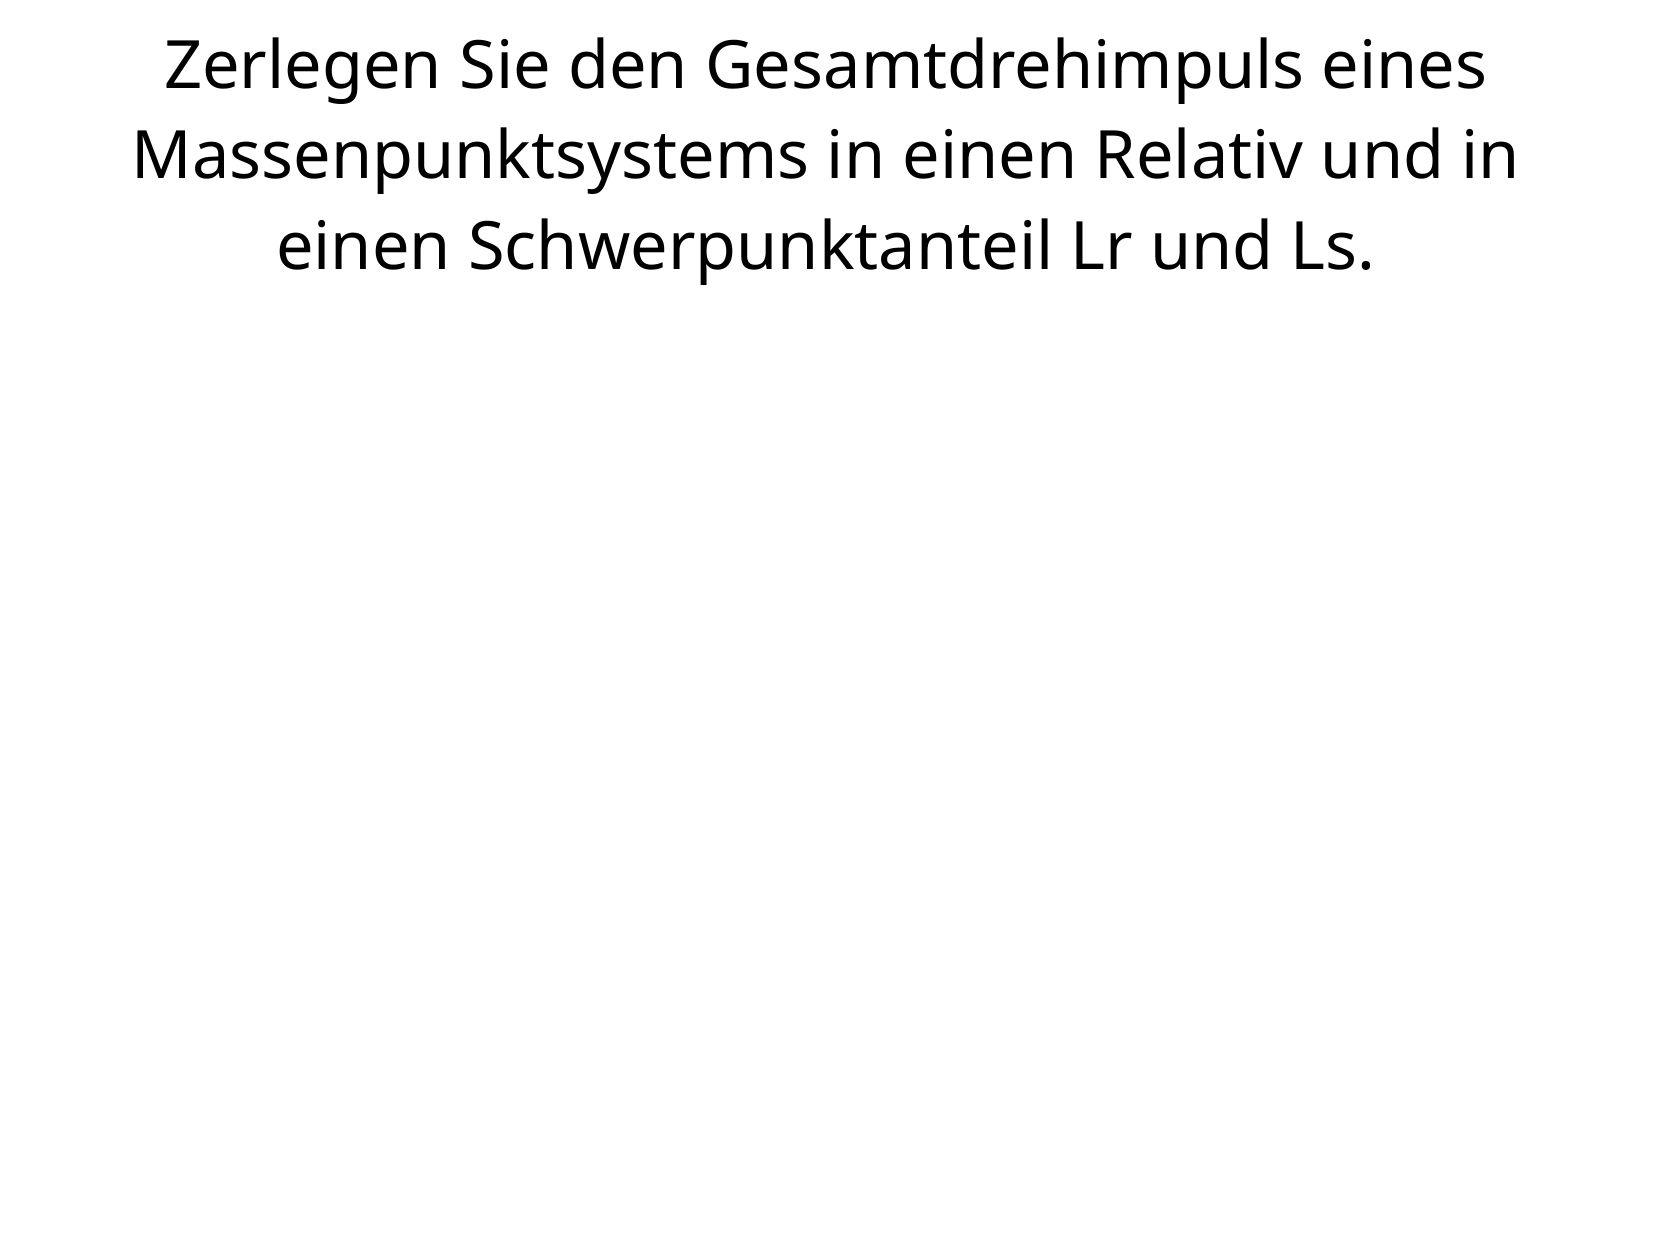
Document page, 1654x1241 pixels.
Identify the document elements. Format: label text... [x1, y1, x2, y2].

title Zerlegen Sie den Gesamtdrehimpuls eines Massenpunktsystems in einen Relativ und in einen Schwerpunktanteil Lr und Ls. [82, 20, 1571, 286]
